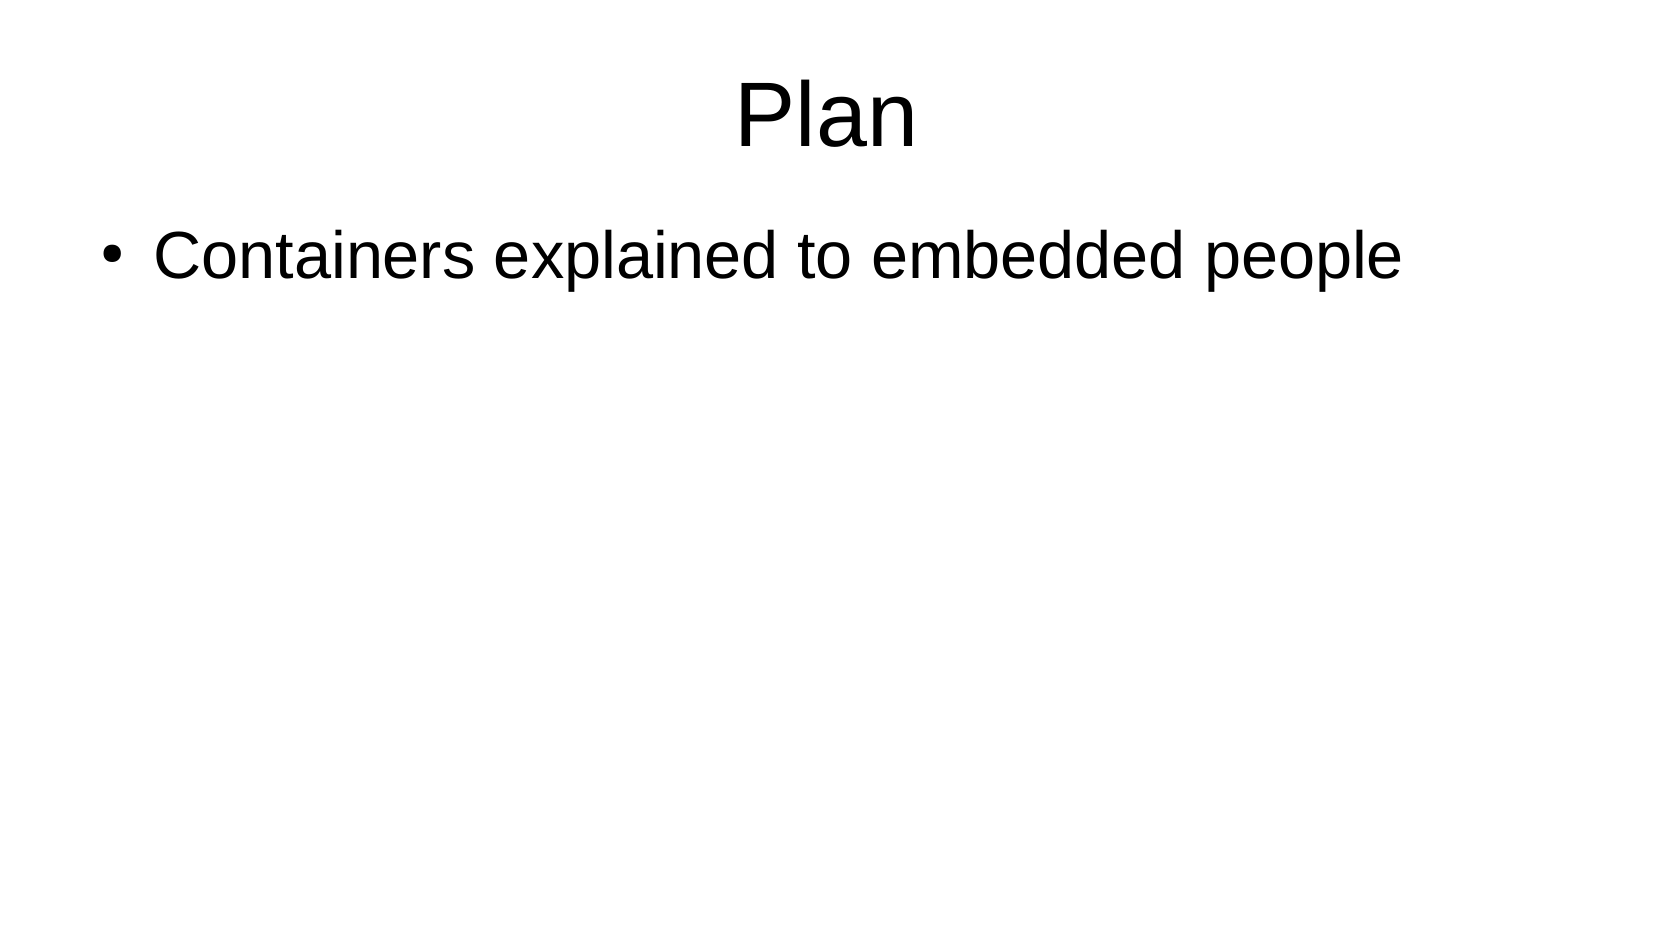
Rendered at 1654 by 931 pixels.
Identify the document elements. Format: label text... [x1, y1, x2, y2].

title Plan [82, 37, 1571, 193]
list Containers explained to embedded people [82, 217, 1571, 758]
